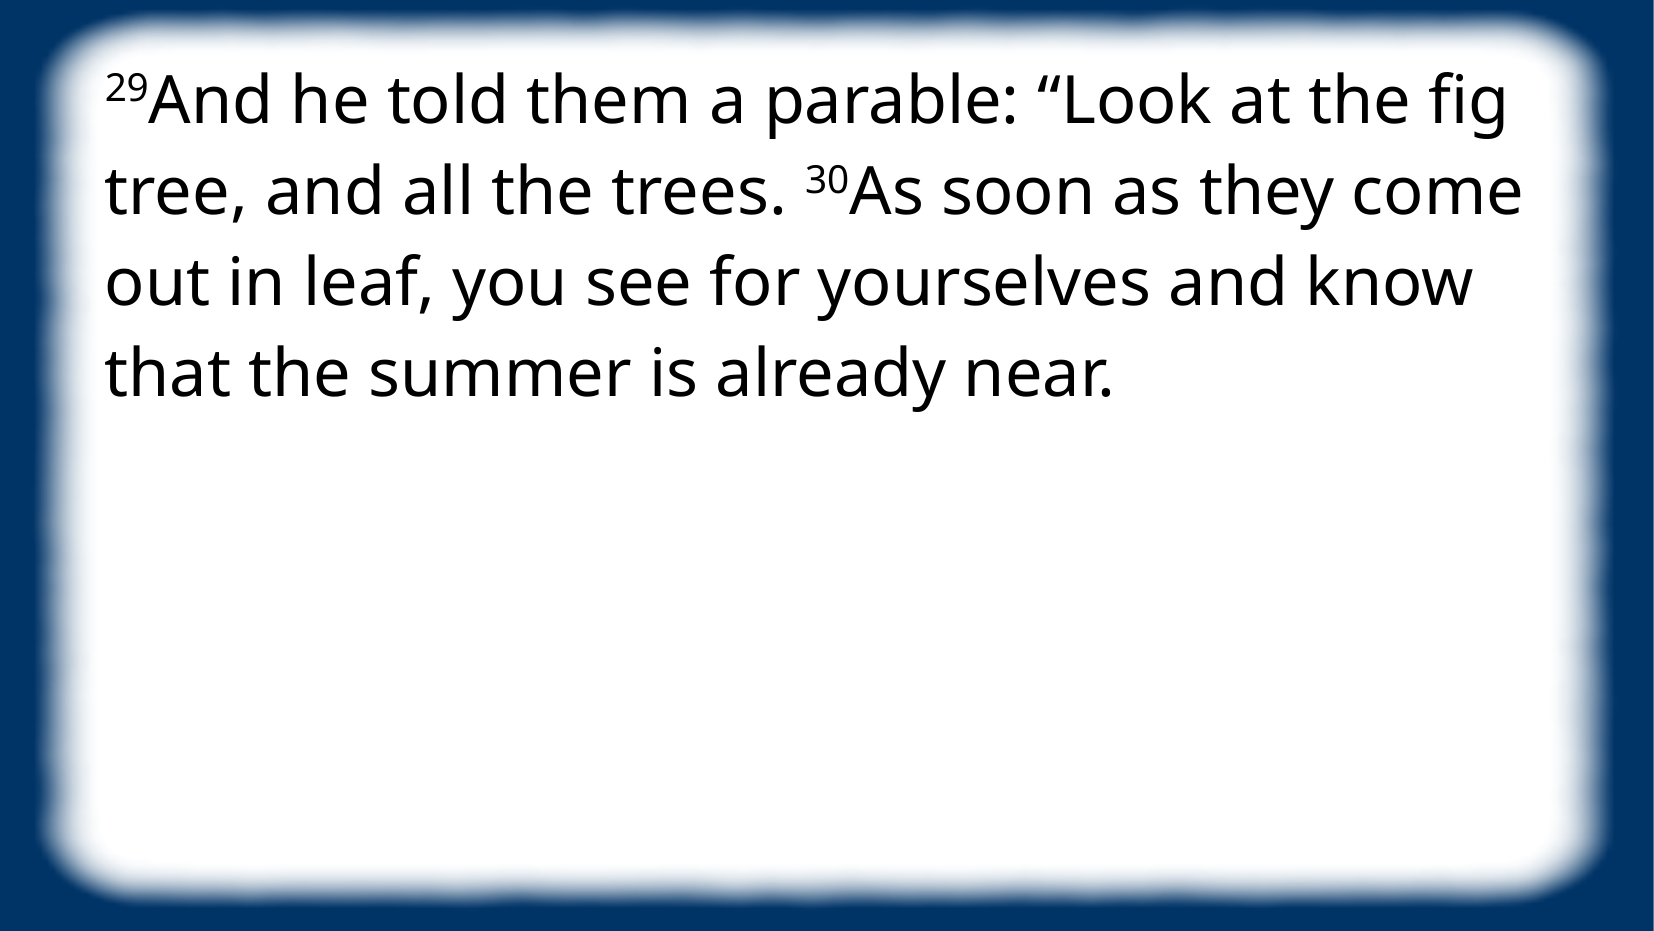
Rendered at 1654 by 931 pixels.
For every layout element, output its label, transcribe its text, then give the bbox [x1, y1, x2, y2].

picture [0, 0, 1654, 931]
text_box 29And he told them a parable: “Look at the fig tree, and all the trees. 30As soon as they come out in leaf, you see for yourselves and know that the summer is already near. [90, 45, 1561, 415]
